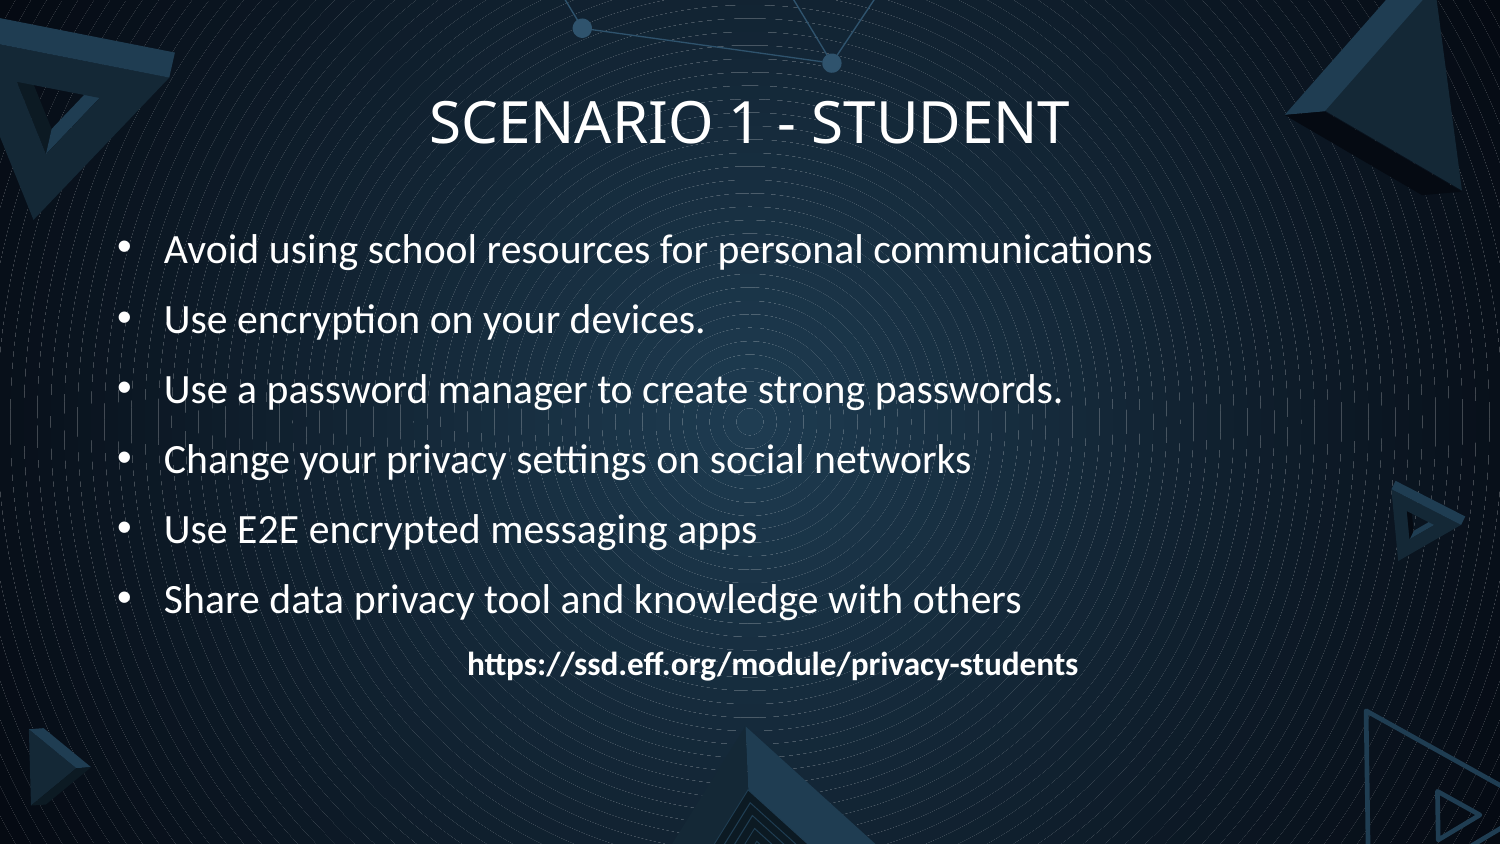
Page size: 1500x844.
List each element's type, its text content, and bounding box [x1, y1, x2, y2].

title SCENARIO 1 - STUDENT [116, 96, 1383, 145]
list Avoid using school resources for personal communications Use encryption on your devices. Use a password manager to create strong passwords. Change your privacy settings on social networks Use E2E encrypted messaging apps Share data privacy tool and knowledge with others https://ssd.eff.org/module/privacy-students [116, 203, 1383, 748]
